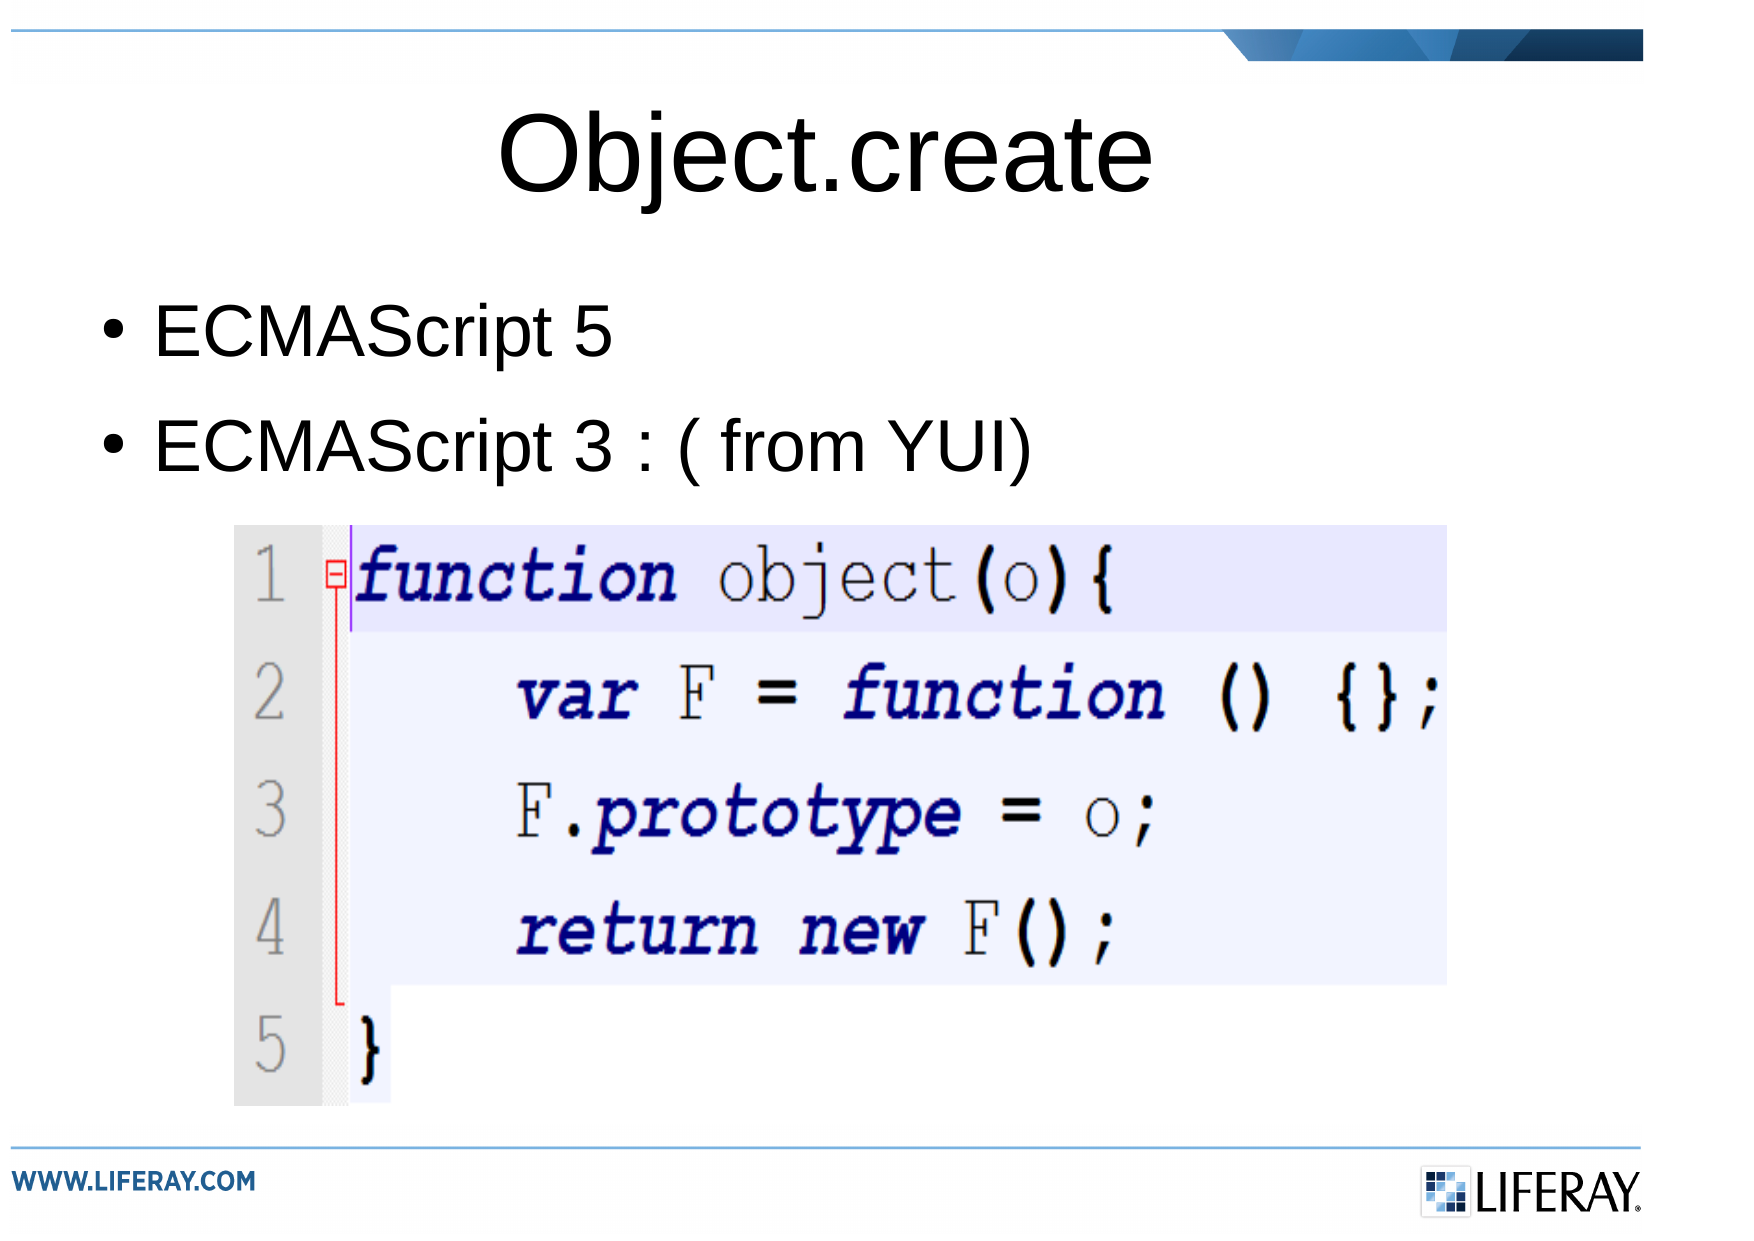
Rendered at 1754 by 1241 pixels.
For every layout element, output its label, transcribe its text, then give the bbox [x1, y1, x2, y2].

title Object.create [82, 49, 1571, 257]
picture [234, 525, 1447, 1106]
picture [9, 1124, 1642, 1234]
picture [11, 0, 1644, 84]
list ECMAScript 5 ECMAScript 3 : ( from YUI) [82, 290, 1571, 1010]
